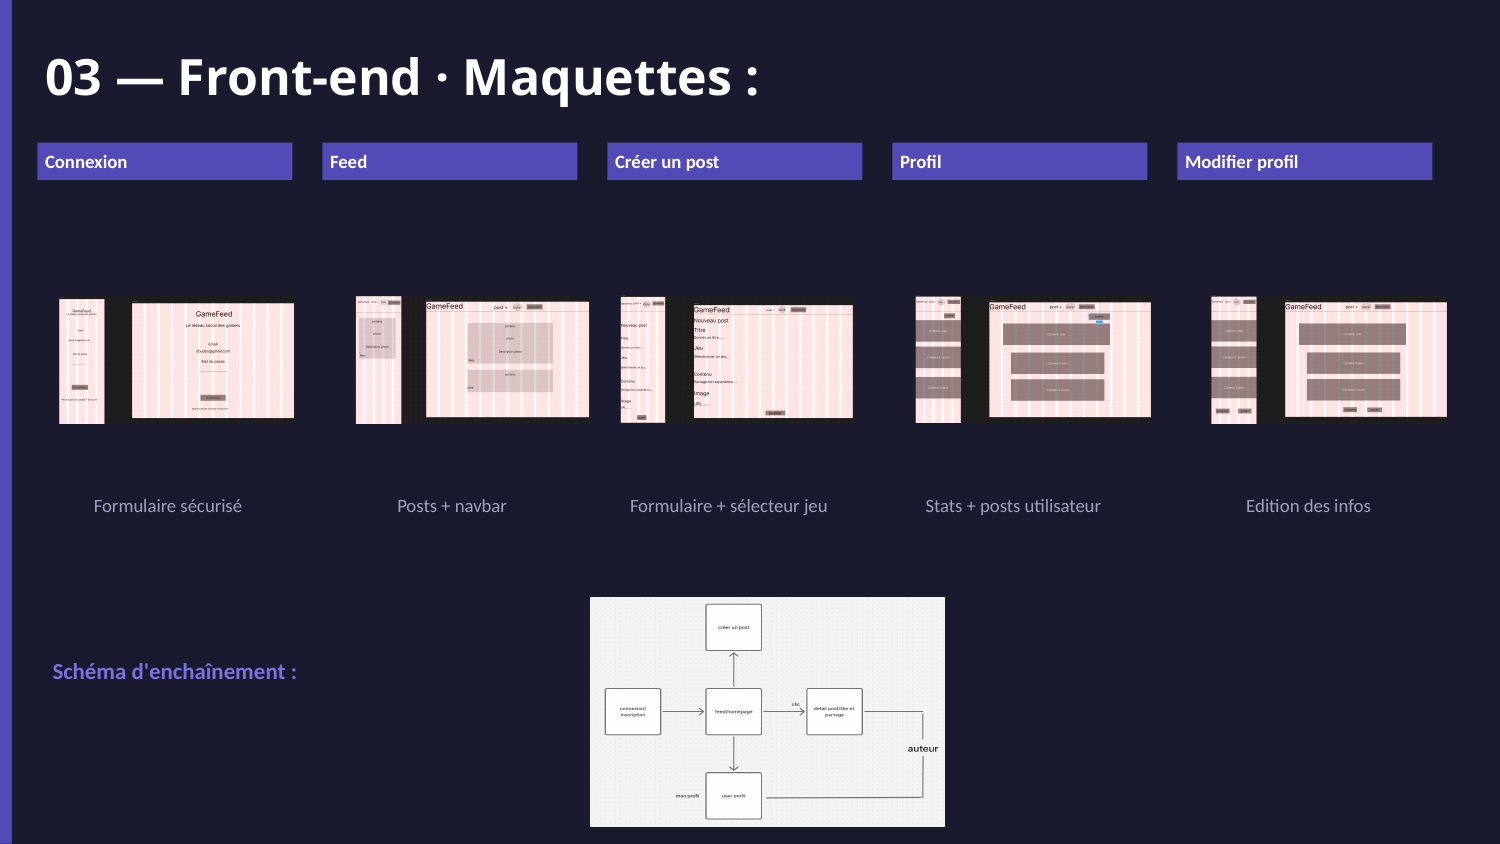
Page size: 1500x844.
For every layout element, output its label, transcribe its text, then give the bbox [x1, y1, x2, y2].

text_box [607, 142, 614, 180]
text_box Connexion [44, 142, 285, 180]
text_box Edition des infos [1181, 479, 1436, 532]
text_box [37, 142, 44, 180]
text_box Modifier profil [1184, 142, 1425, 180]
text_box Schéma d'enchaînement : [52, 647, 503, 693]
picture [1210, 295, 1448, 425]
text_box [1177, 142, 1184, 180]
picture [915, 295, 1152, 423]
text_box Profil [899, 142, 1140, 180]
picture [354, 295, 591, 425]
text_box [1140, 142, 1148, 180]
picture [590, 597, 945, 827]
text_box Feed [329, 142, 570, 180]
text_box Formulaire + sélecteur jeu [601, 479, 857, 532]
text_box [0, 0, 12, 844]
text_box [1425, 142, 1433, 180]
text_box Posts + navbar [324, 479, 580, 532]
text_box Stats + posts utilisateur [885, 479, 1141, 532]
text_box [855, 142, 863, 180]
text_box Créer un post [614, 142, 855, 180]
text_box Formulaire sécurisé [40, 479, 296, 532]
text_box 03 — Front-end · Maquettes : [44, 29, 1455, 120]
text_box [322, 142, 329, 180]
text_box [892, 142, 899, 180]
text_box [285, 142, 293, 180]
picture [59, 295, 296, 425]
picture [620, 295, 855, 425]
text_box [570, 142, 578, 180]
